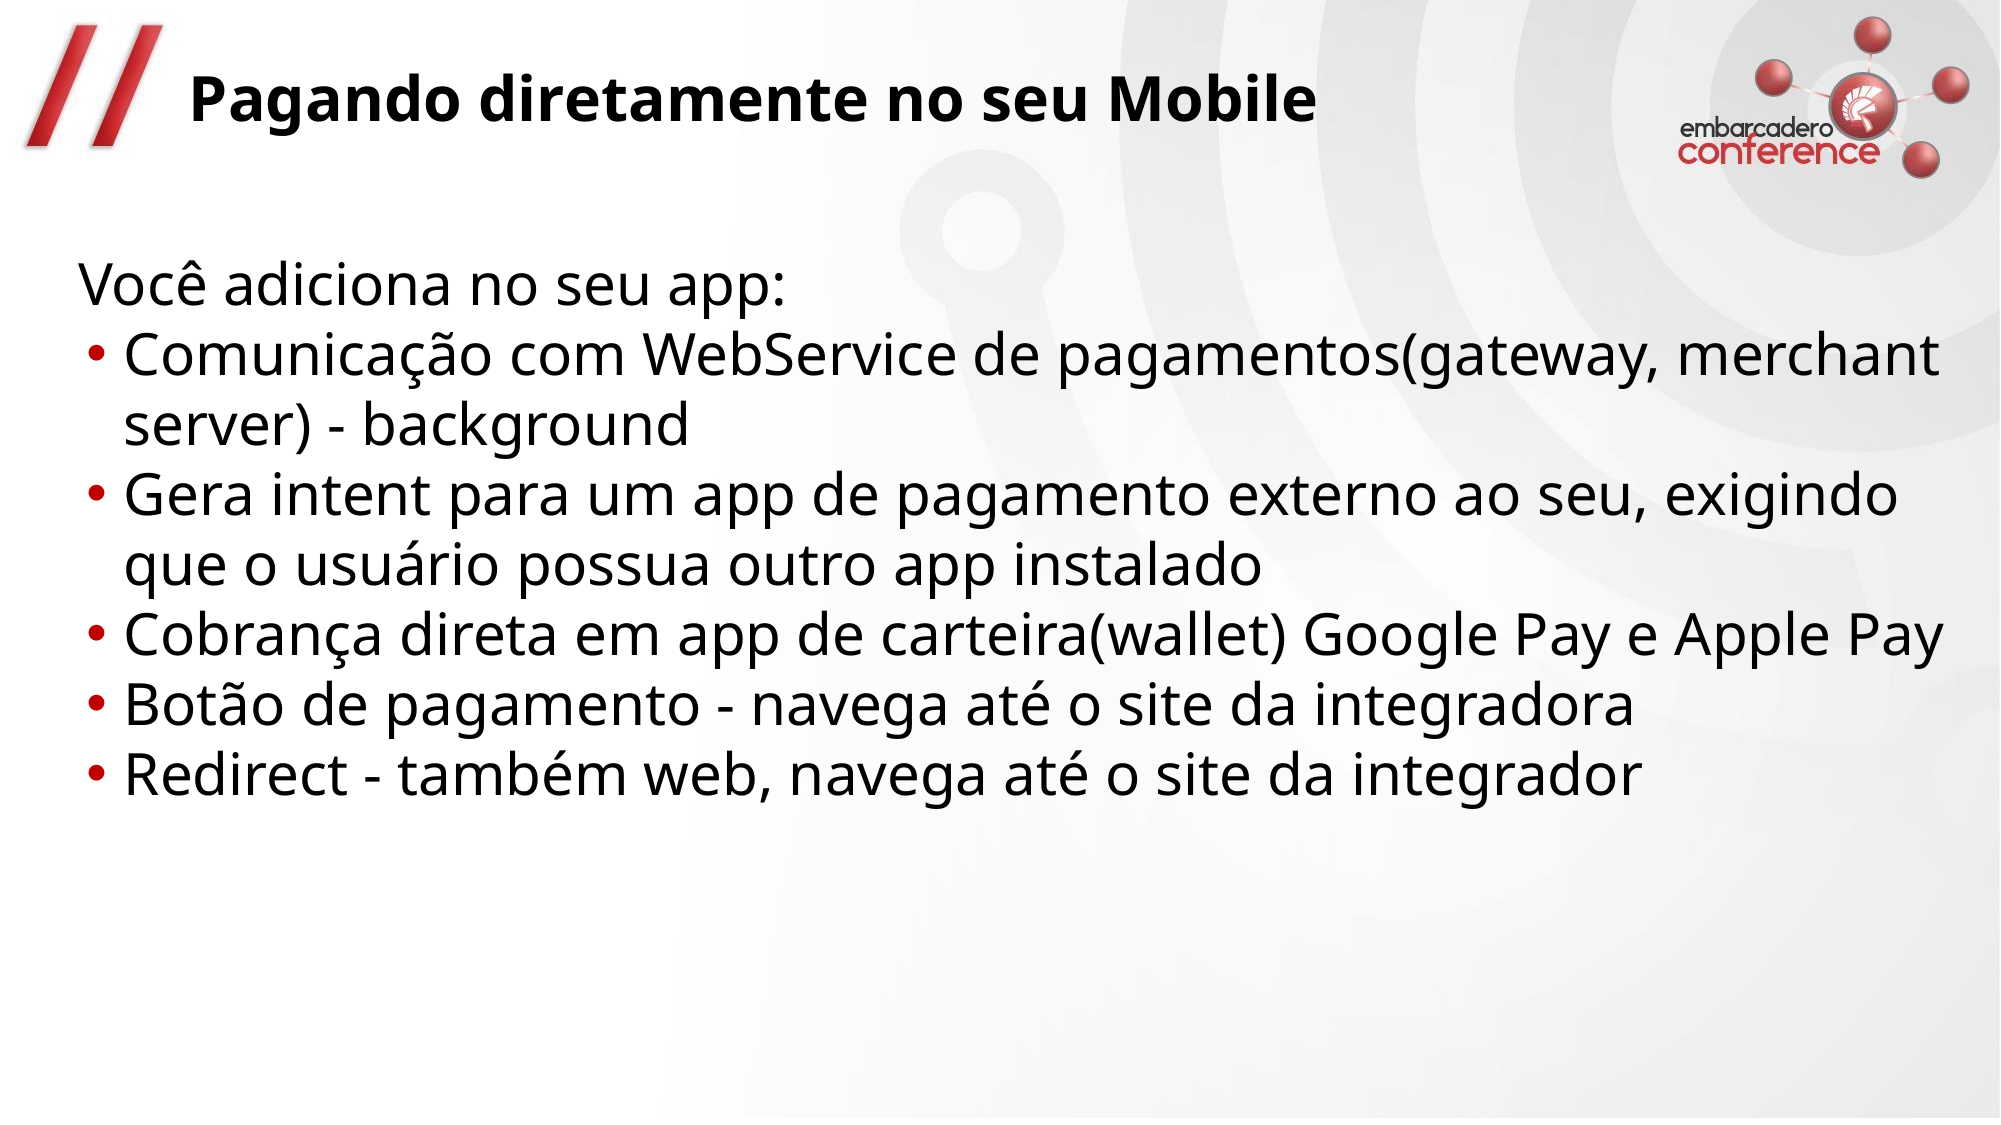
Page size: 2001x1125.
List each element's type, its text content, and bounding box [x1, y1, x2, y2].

list Você adiciona no seu app: Comunicação com WebService de pagamentos(gateway, merchant server) - background Gera intent para um app de pagamento externo ao seu, exigindo que o usuário possua outro app instalado Cobrança direta em app de carteira(wallet) Google Pay e Apple Pay Botão de pagamento - navega até o site da integradora Redirect - também web, navega até o site da integrador [33, 232, 1970, 1100]
picture [0, 0, 2000, 1118]
title Pagando diretamente no seu Mobile [174, 49, 1636, 145]
